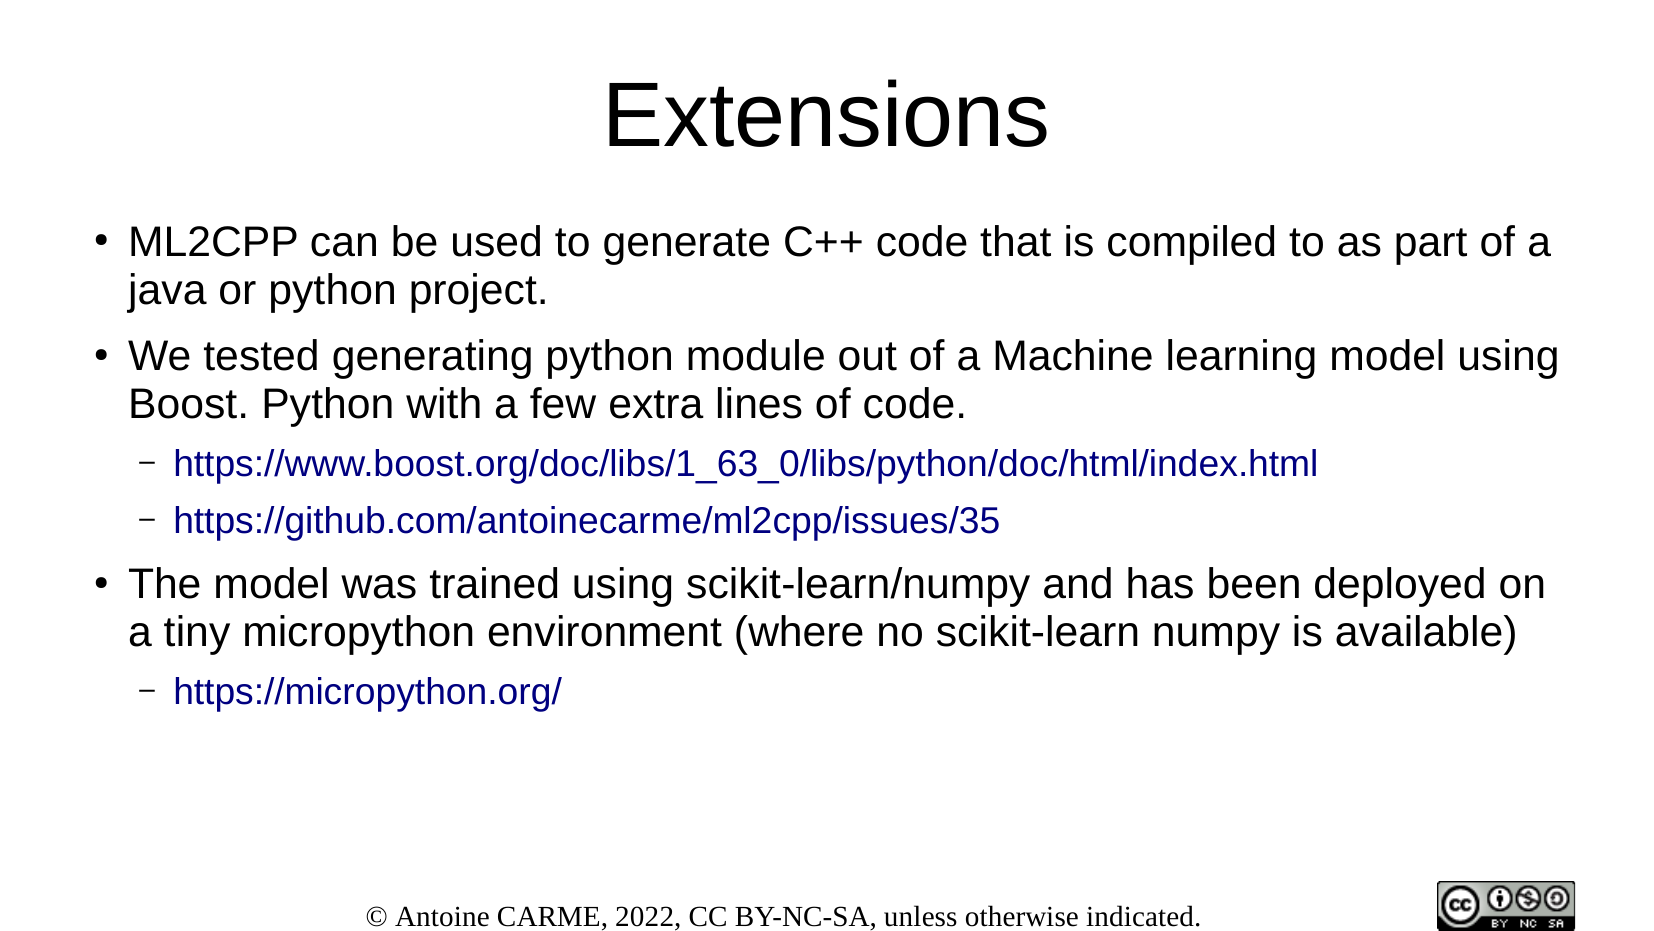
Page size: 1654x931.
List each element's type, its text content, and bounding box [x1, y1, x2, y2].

title Extensions [82, 37, 1571, 193]
picture [1437, 881, 1576, 931]
list ML2CPP can be used to generate C++ code that is compiled to as part of a java or python project. We tested generating python module out of a Machine learning model using Boost. Python with a few extra lines of code. https://www.boost.org/doc/libs/1_63_0/libs/python/doc/html/index.html https://github.com/antoinecarme/ml2cpp/issues/35 The model was trained using scikit-learn/numpy and has been deployed on a tiny micropython environment (where no scikit-learn numpy is available) https://micropython.org/ [82, 217, 1571, 758]
